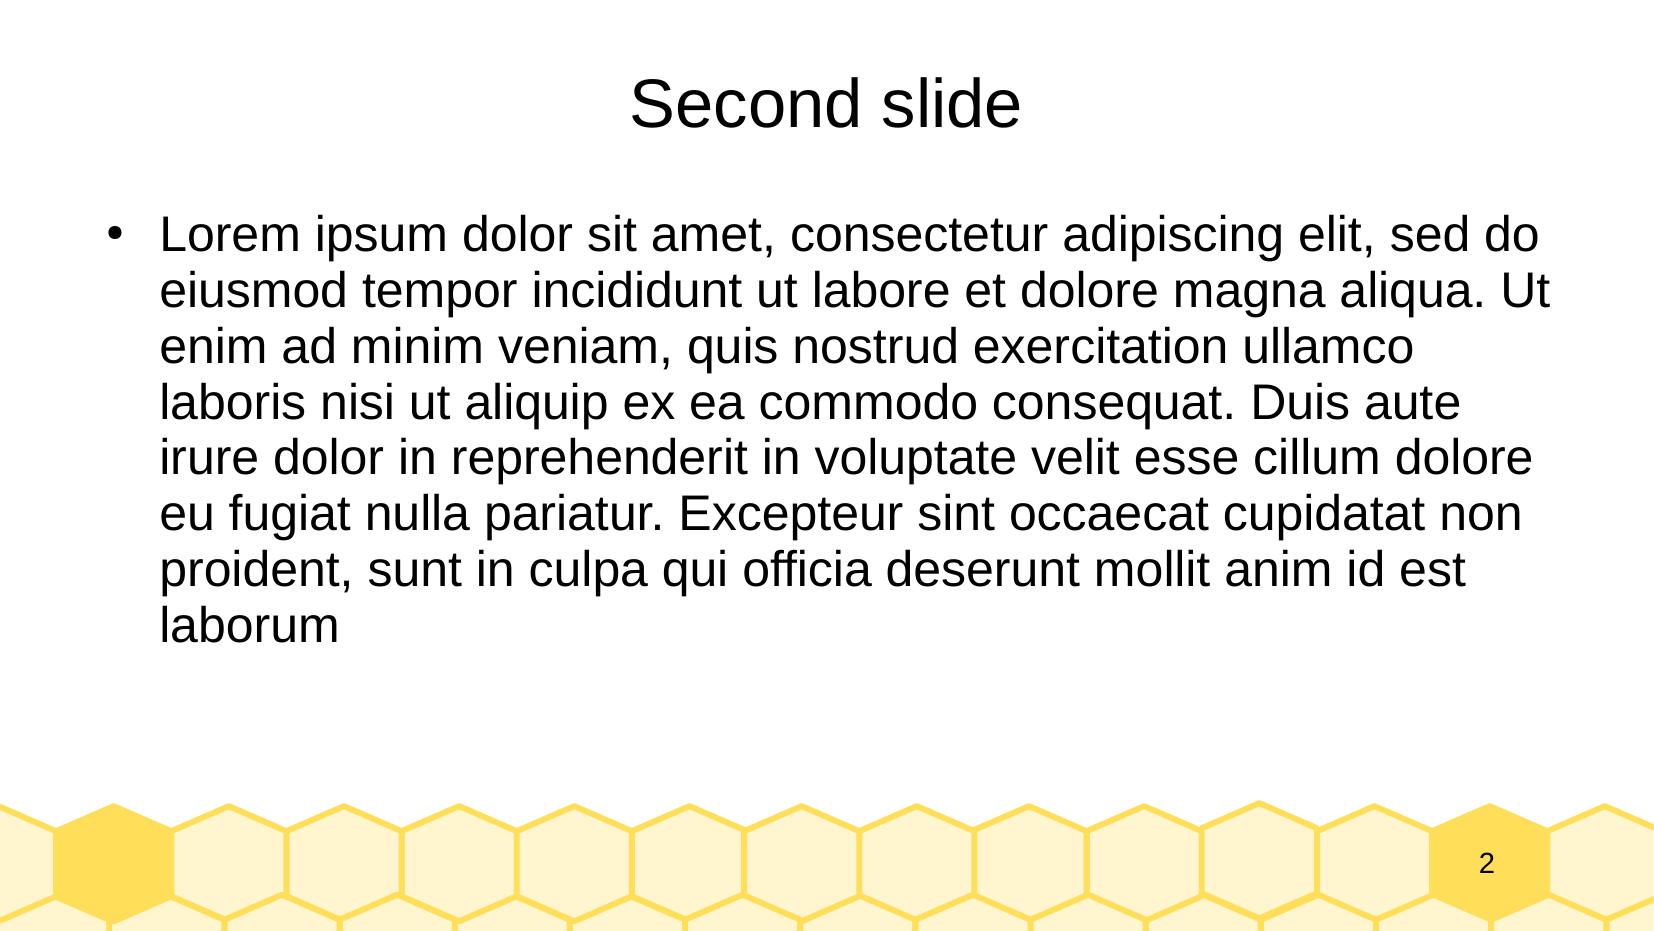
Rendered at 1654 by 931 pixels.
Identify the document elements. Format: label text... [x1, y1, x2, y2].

title Second slide [88, 29, 1565, 178]
list Lorem ipsum dolor sit amet, consectetur adipiscing elit, sed do eiusmod tempor incididunt ut labore et dolore magna aliqua. Ut enim ad minim veniam, quis nostrud exercitation ullamco laboris nisi ut aliquip ex ea commodo consequat. Duis aute irure dolor in reprehenderit in voluptate velit esse cillum dolore eu fugiat nulla pariatur. Excepteur sint occaecat cupidatat non proident, sunt in culpa qui officia deserunt mollit anim id est laborum [88, 206, 1565, 739]
